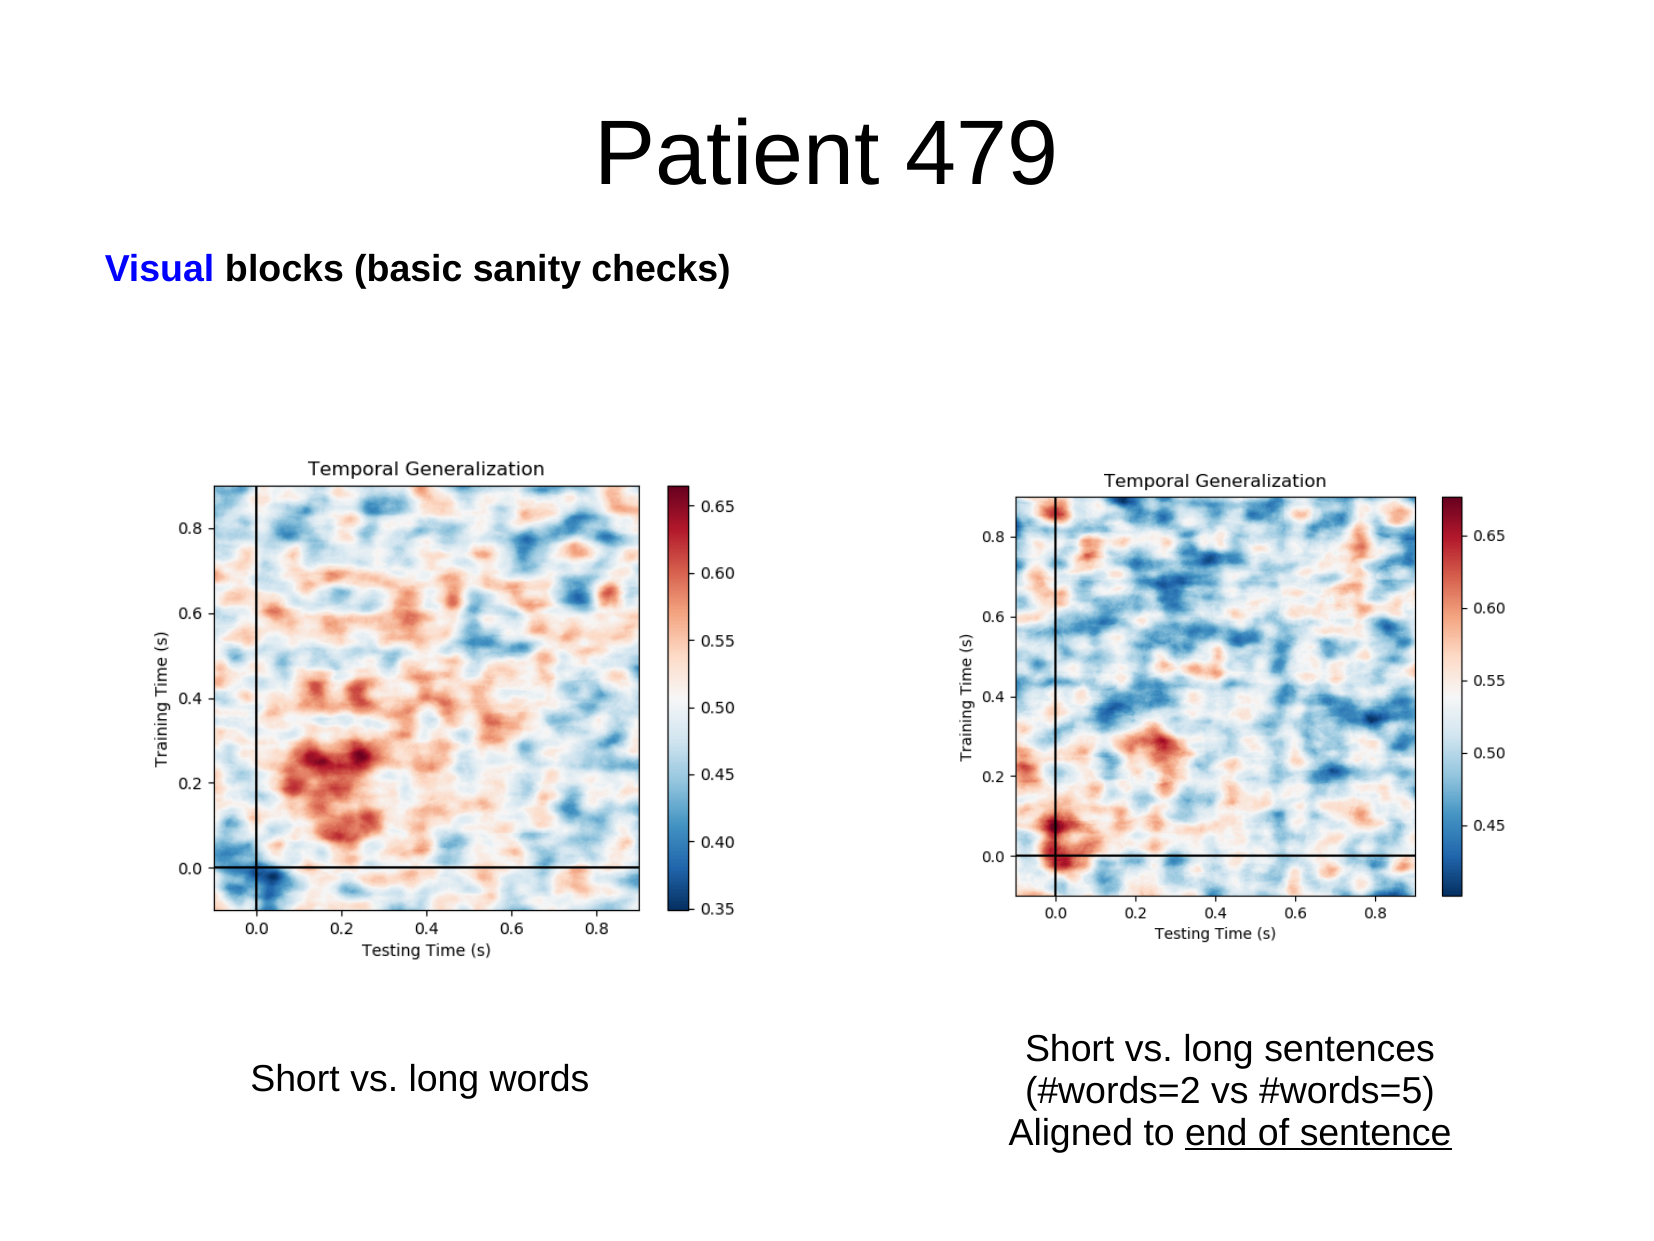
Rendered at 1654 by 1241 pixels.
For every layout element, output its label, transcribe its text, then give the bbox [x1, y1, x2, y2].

title Patient 479 [82, 49, 1571, 257]
text_box Short vs. long words [135, 1050, 706, 1149]
picture [91, 419, 826, 971]
picture [900, 434, 1591, 953]
text_box Visual blocks (basic sanity checks) [90, 240, 871, 339]
text_box Short vs. long sentences (#words=2 vs #words=5) Aligned to end of sentence [945, 1020, 1516, 1233]
